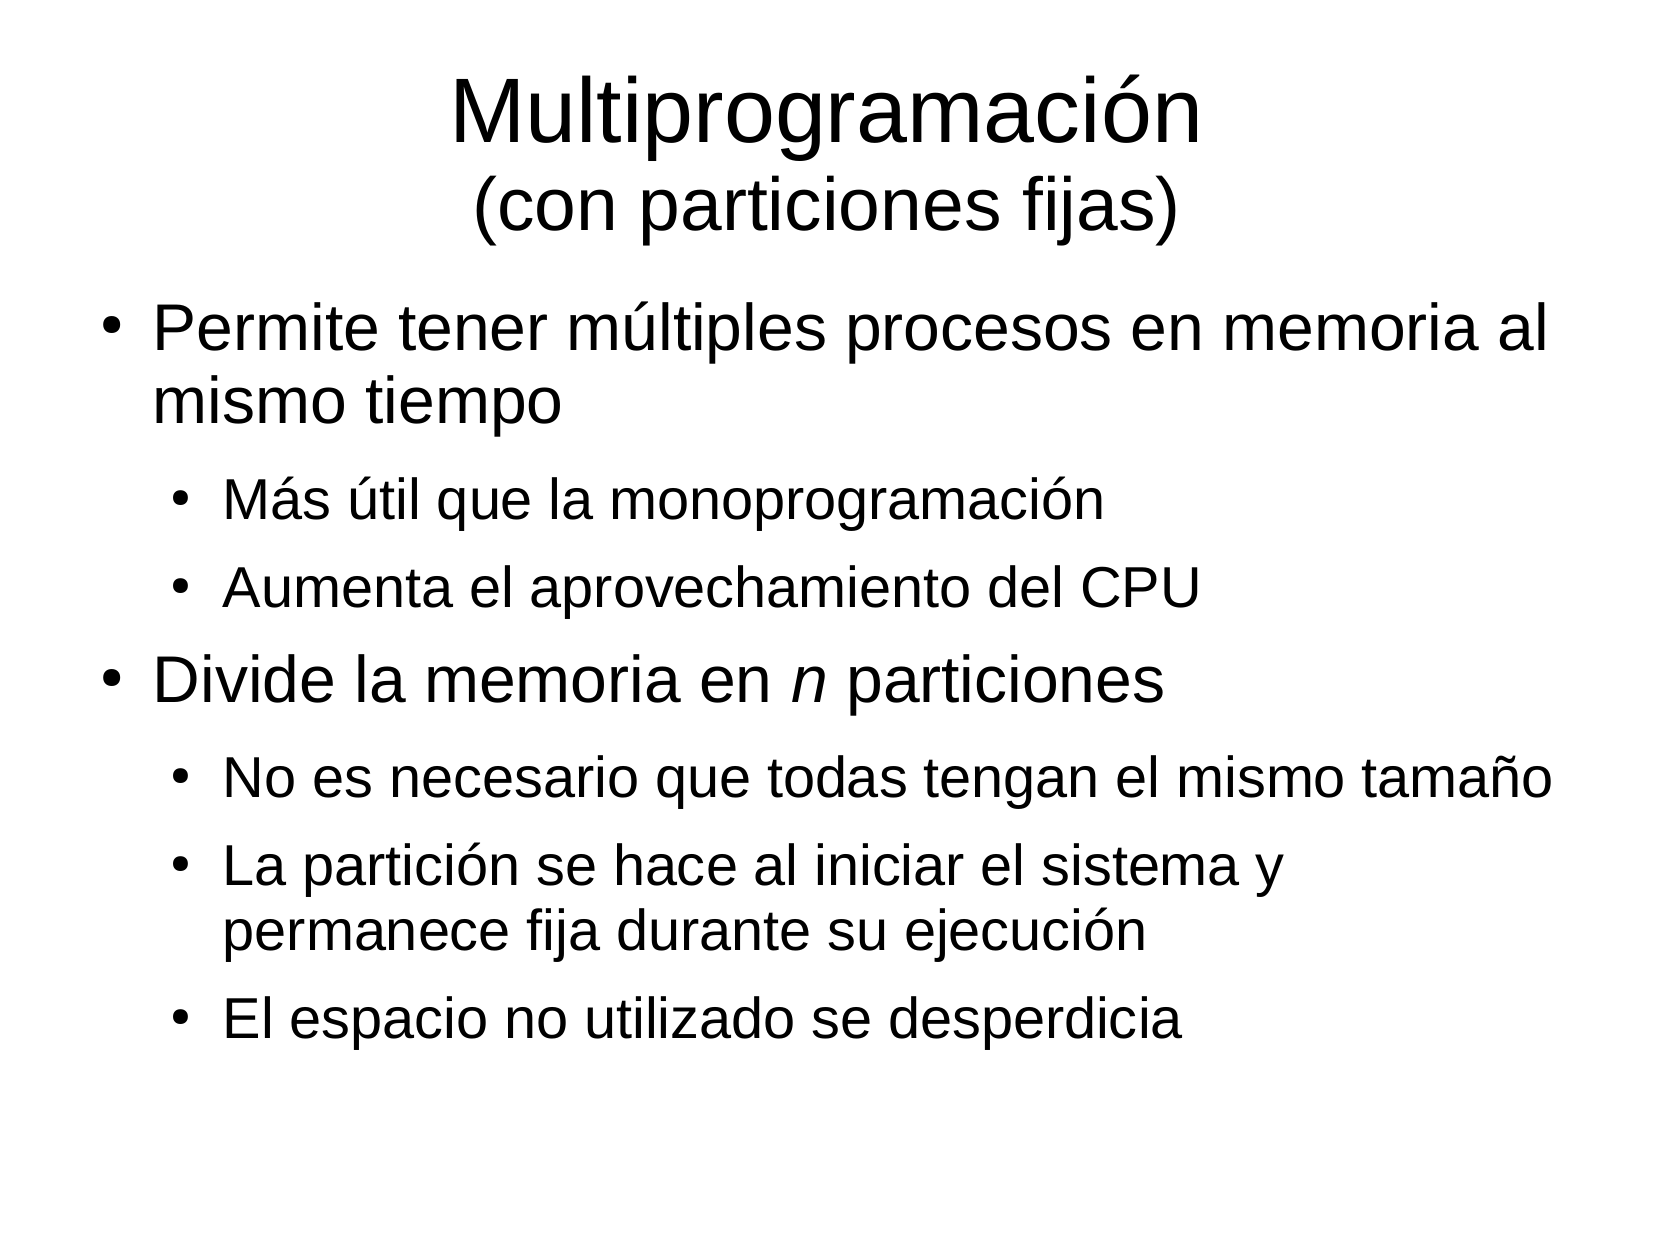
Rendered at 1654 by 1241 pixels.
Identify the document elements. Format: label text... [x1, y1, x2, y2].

list Permite tener múltiples procesos en memoria al mismo tiempo Más útil que la monoprogramación Aumenta el aprovechamiento del CPU Divide la memoria en n particiones No es necesario que todas tengan el mismo tamaño La partición se hace al iniciar el sistema y permanece fija durante su ejecución El espacio no utilizado se desperdicia [82, 290, 1571, 1109]
title Multiprogramación (con particiones fijas) [82, 49, 1571, 257]
